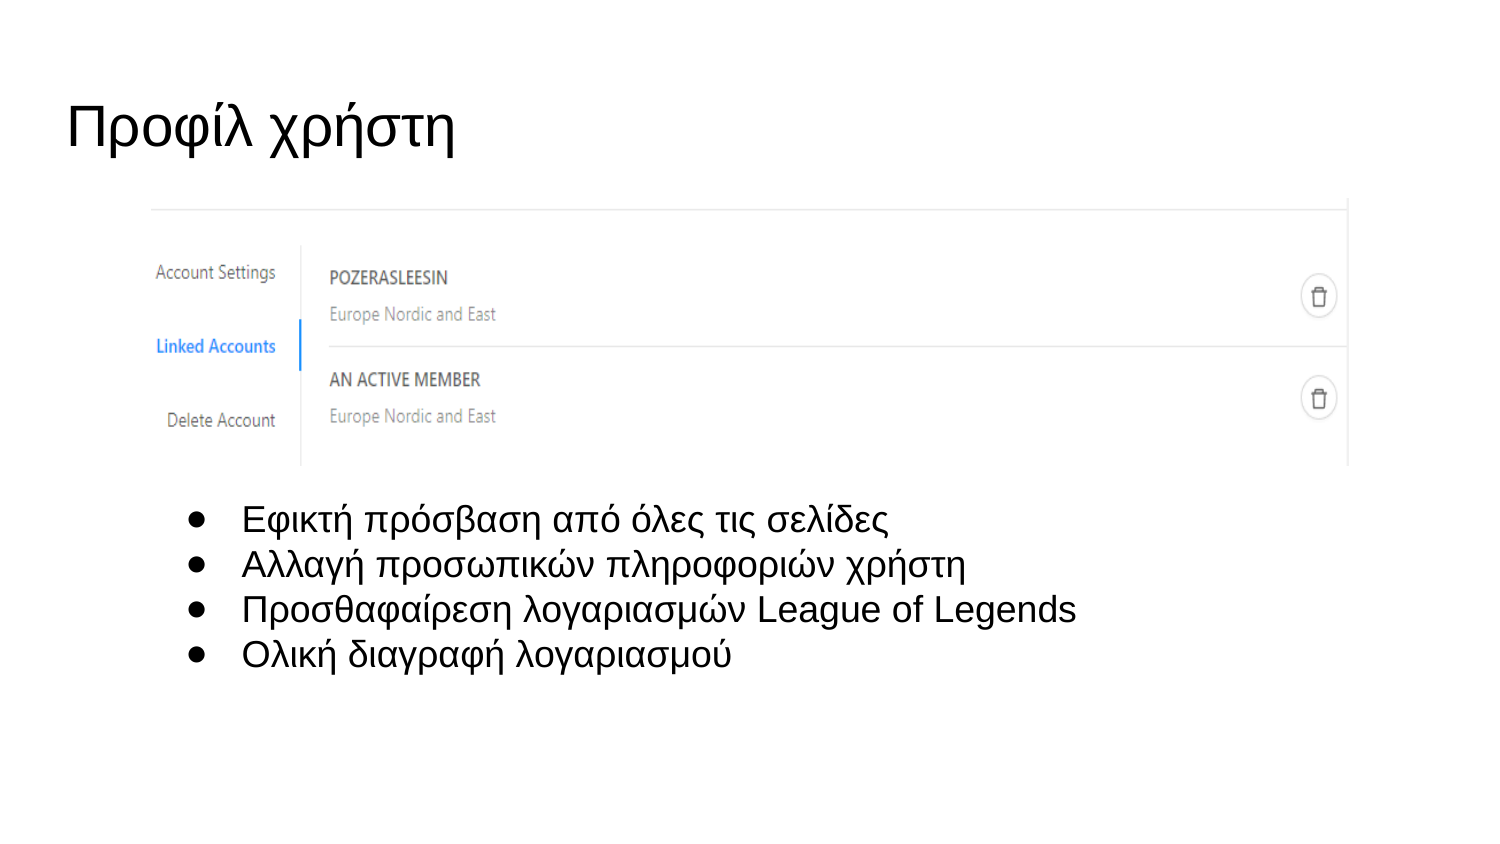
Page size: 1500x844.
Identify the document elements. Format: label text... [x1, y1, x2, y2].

title Προφίλ χρήστη [51, 72, 1449, 167]
picture [151, 198, 1349, 466]
text_box Εφικτή πρόσβαση από όλες τις σελίδες Αλλαγή προσωπικών πληροφοριών χρήστη Προσθαφαίρεση λογαριασμών League of Legends Ολική διαγραφή λογαριασμού [151, 480, 1349, 793]
